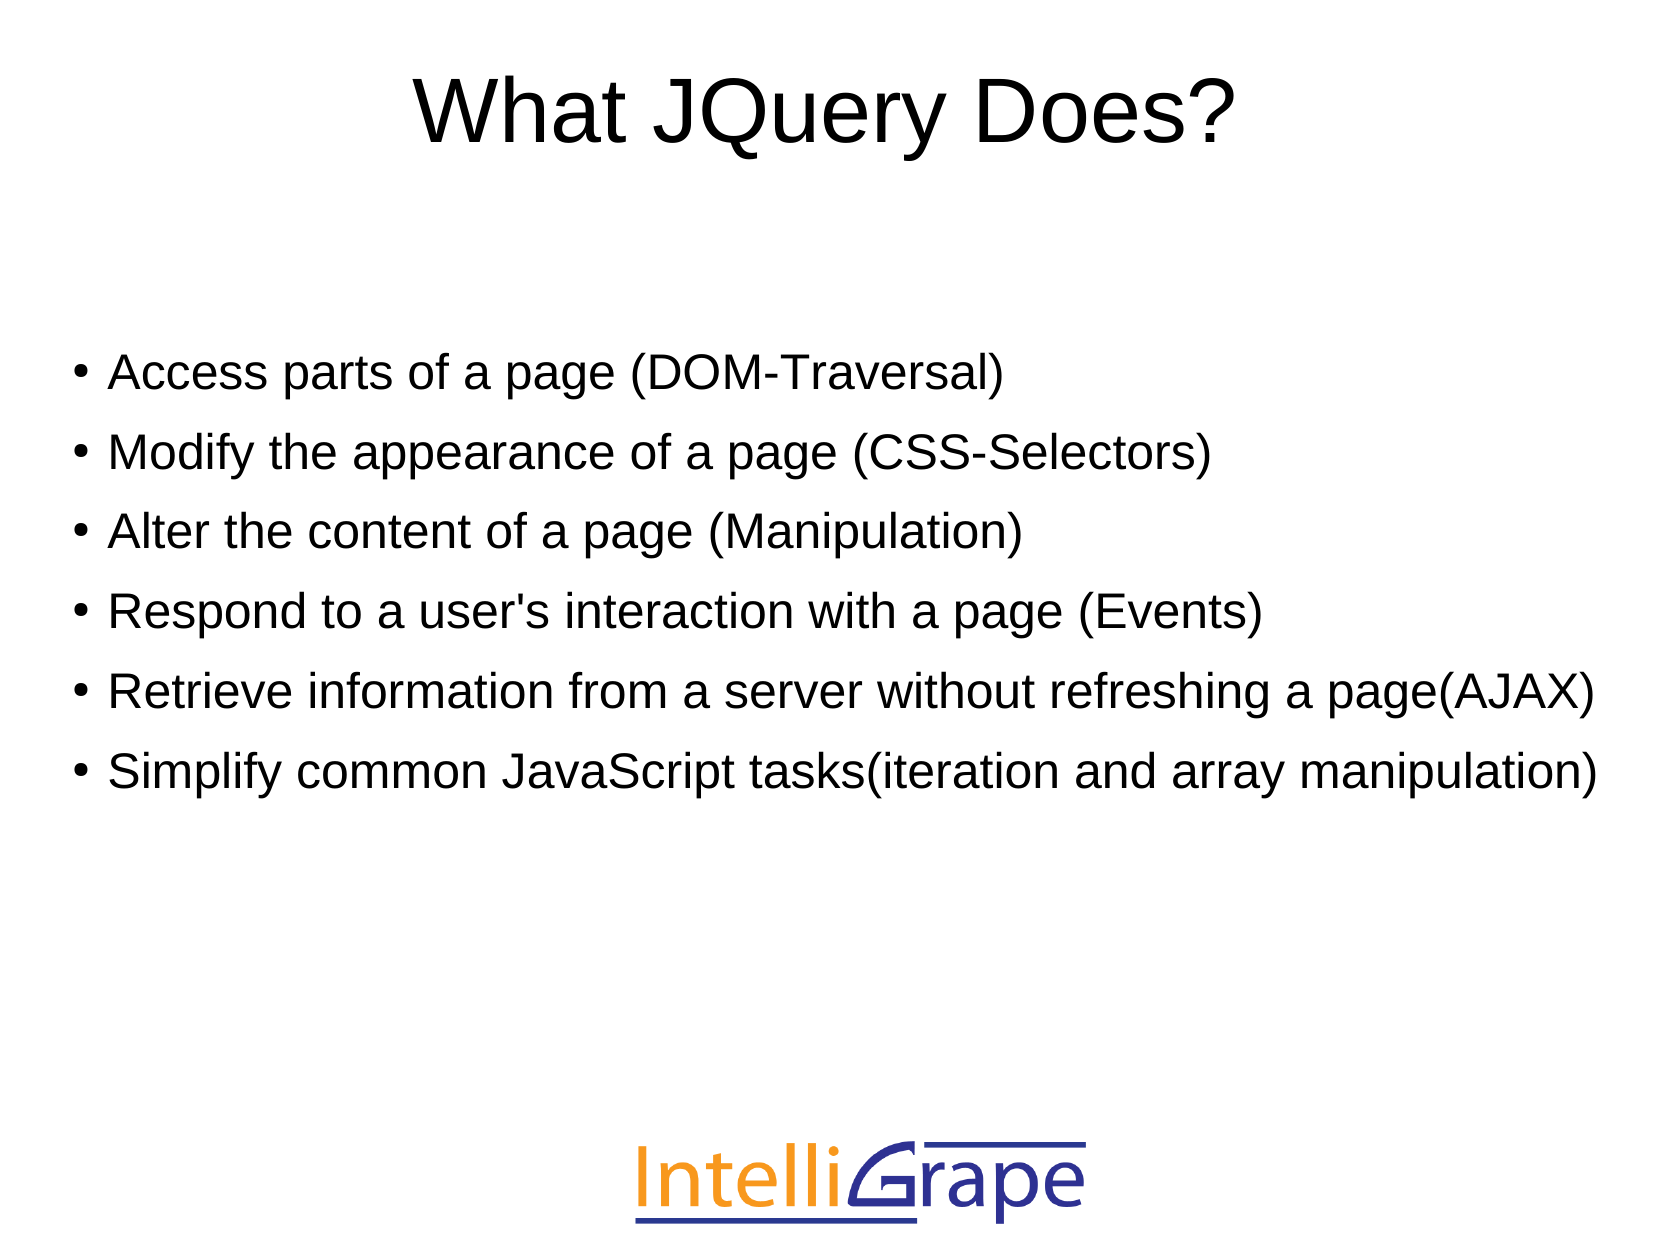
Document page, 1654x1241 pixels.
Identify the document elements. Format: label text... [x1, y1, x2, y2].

picture [631, 1129, 1088, 1229]
title What JQuery Does? [82, 8, 1570, 215]
subtitle Access parts of a page (DOM-Traversal) Modify the appearance of a page (CSS-Selectors) Alter the content of a page (Manipulation) Respond to a user's interaction with a page (Events) Retrieve information from a server without refreshing a page(AJAX) Simplify common JavaScript tasks(iteration and array manipulation) [37, 247, 1613, 1051]
